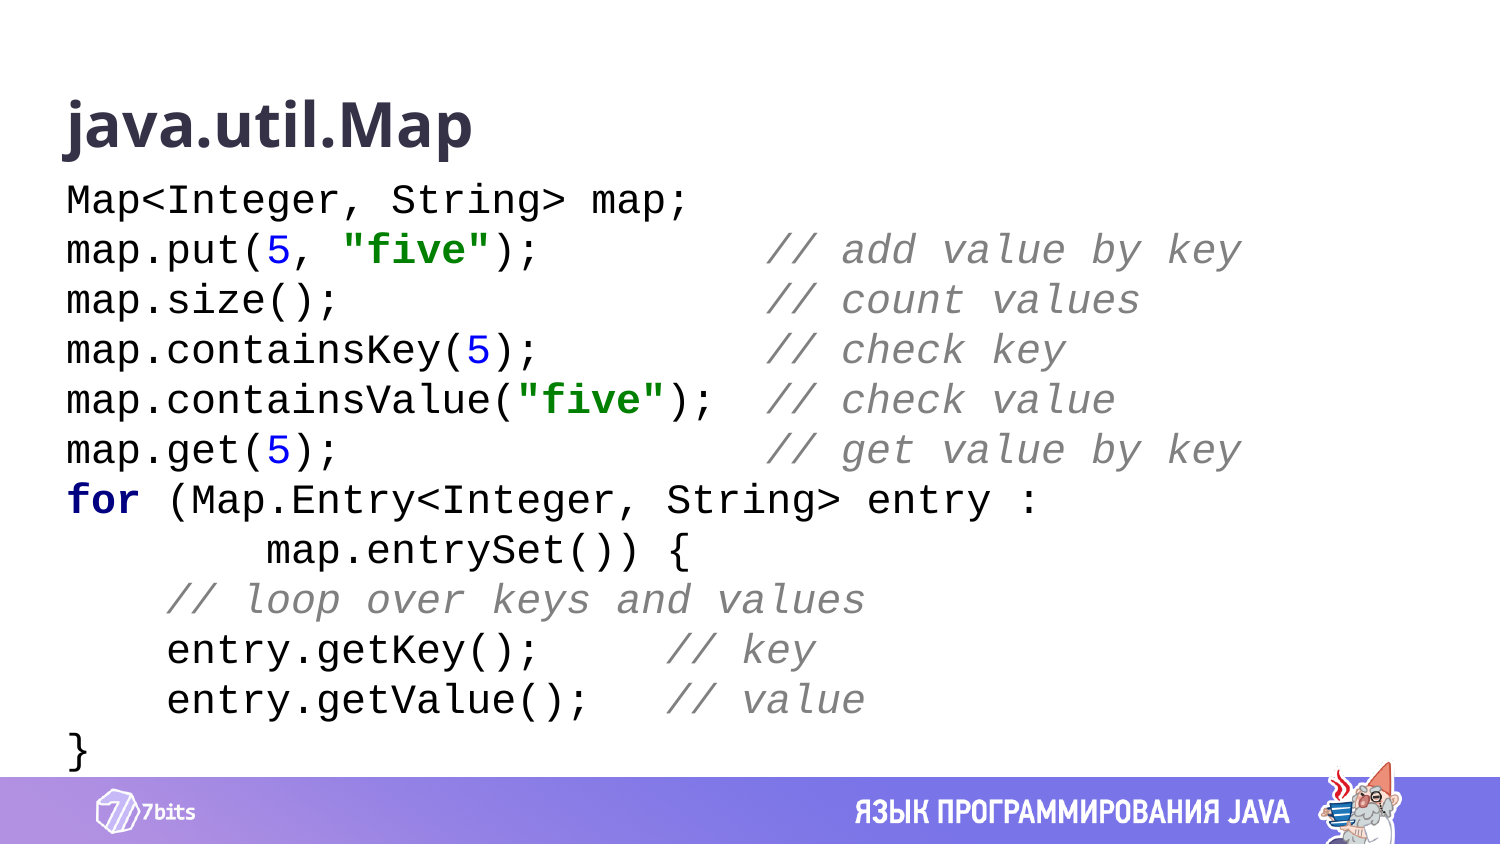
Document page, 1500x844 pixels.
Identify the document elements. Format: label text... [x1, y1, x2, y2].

picture [0, 717, 1500, 844]
title java.util.Map [51, 69, 1449, 156]
list Map<Integer, String> map; map.put(5, "five"); // add value by key map.size(); // count values map.containsKey(5); // check key map.containsValue("five"); // check value map.get(5); // get value by key for (Map.Entry<Integer, String> entry : map.entrySet()) { // loop over keys and values entry.getKey(); // key entry.getValue(); // value } [51, 156, 1449, 745]
